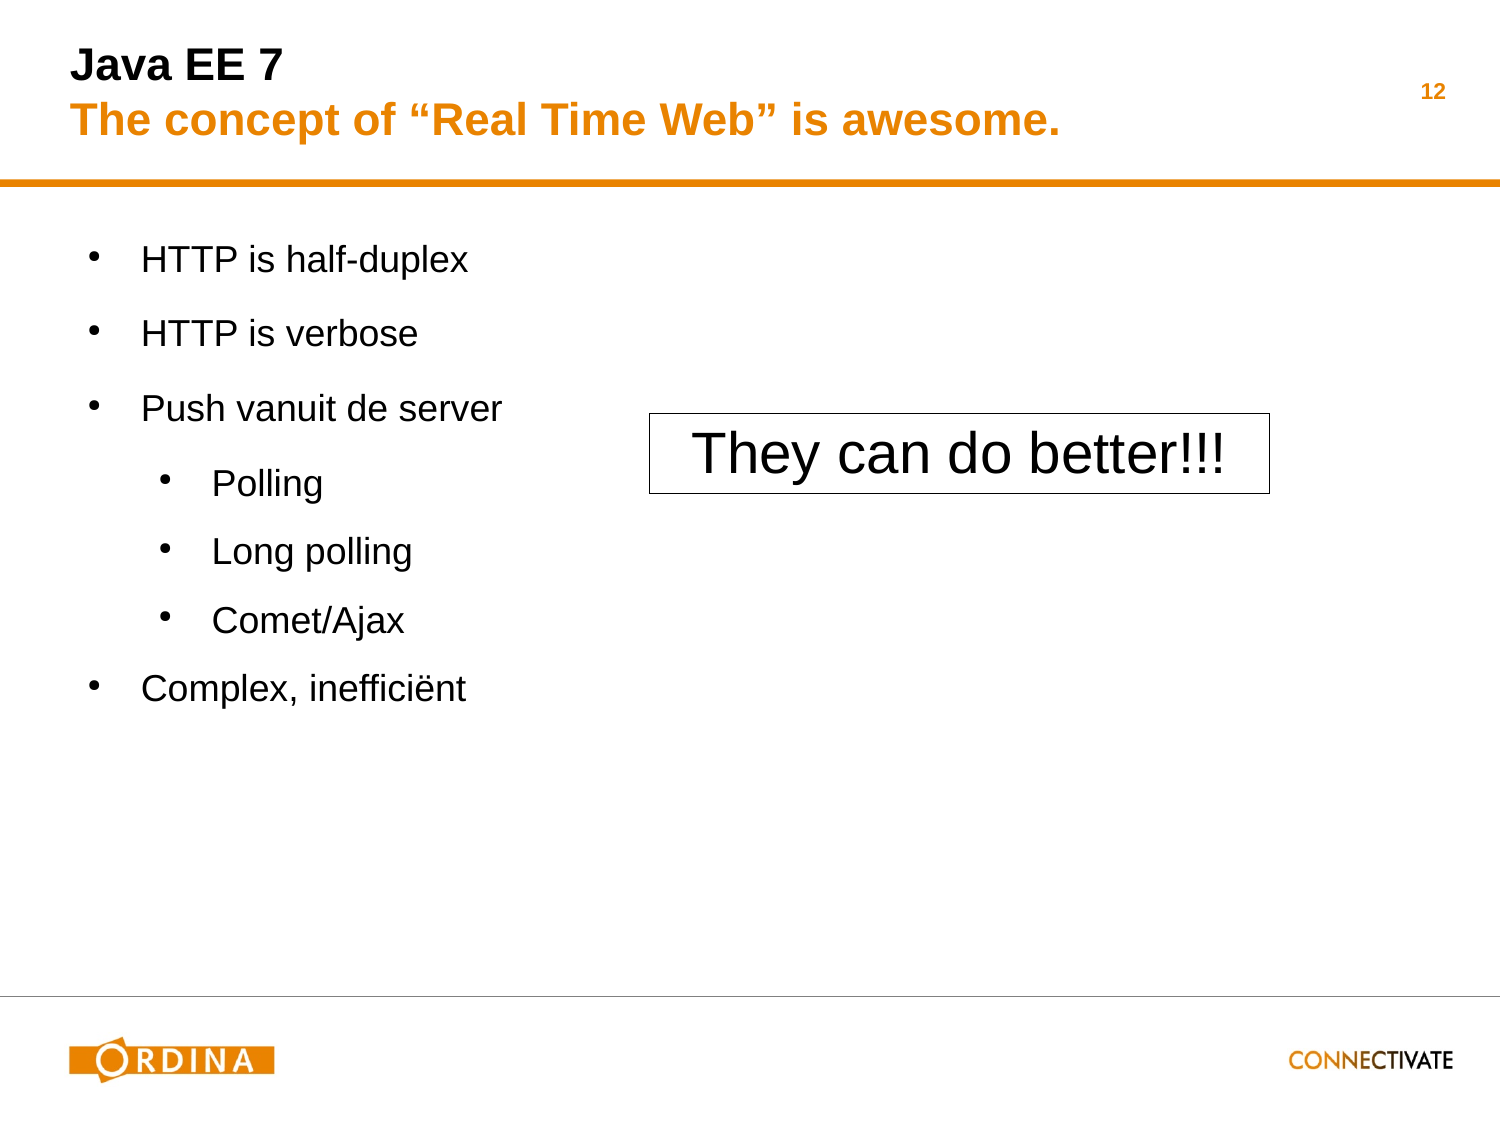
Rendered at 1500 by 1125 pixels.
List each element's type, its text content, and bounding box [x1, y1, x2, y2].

list HTTP is half-duplex HTTP is verbose Push vanuit de server Polling Long polling Comet/Ajax Complex, inefficiënt [54, 227, 1462, 979]
slide_number <number> [1397, 69, 1462, 121]
picture [64, 1032, 279, 1087]
title Java EE 7 The concept of “Real Time Web” is awesome. [54, 0, 1397, 180]
text_box They can do better!!! [649, 413, 1270, 494]
picture [1287, 1048, 1455, 1071]
